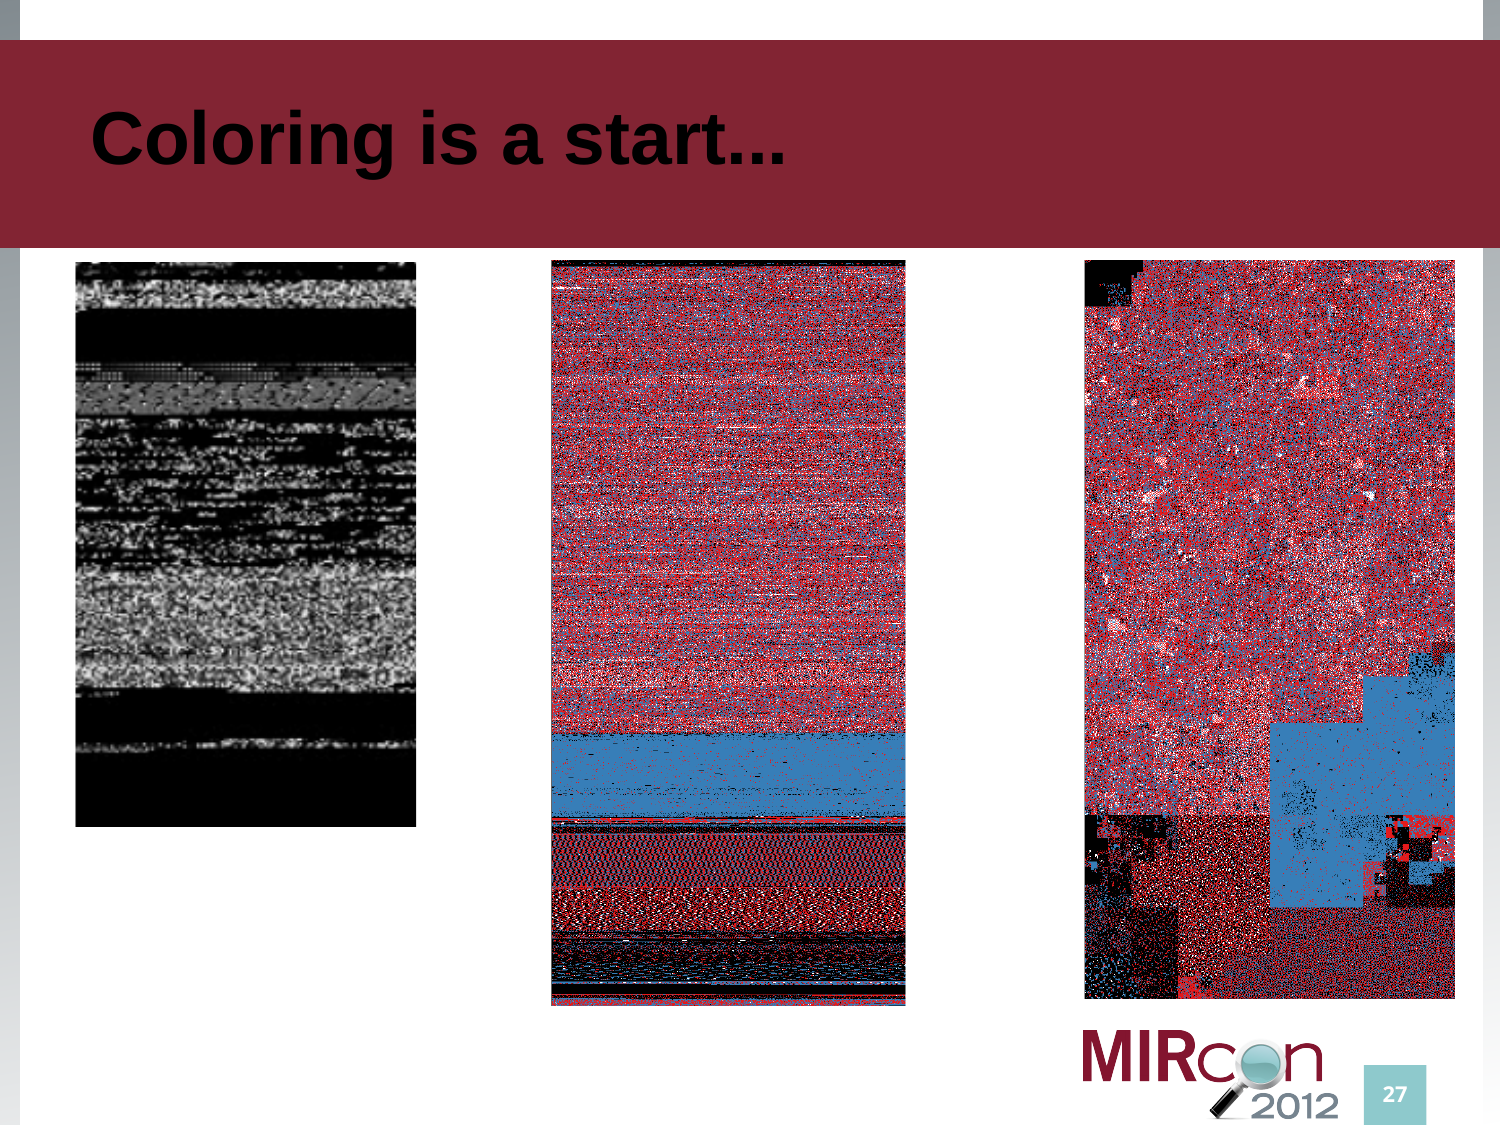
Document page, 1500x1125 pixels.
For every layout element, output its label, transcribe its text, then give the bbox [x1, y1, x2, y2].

text_box [75, 263, 416, 827]
title Coloring is a start... [75, 7, 1426, 196]
text_box [1084, 261, 1455, 999]
text_box [551, 261, 906, 1005]
